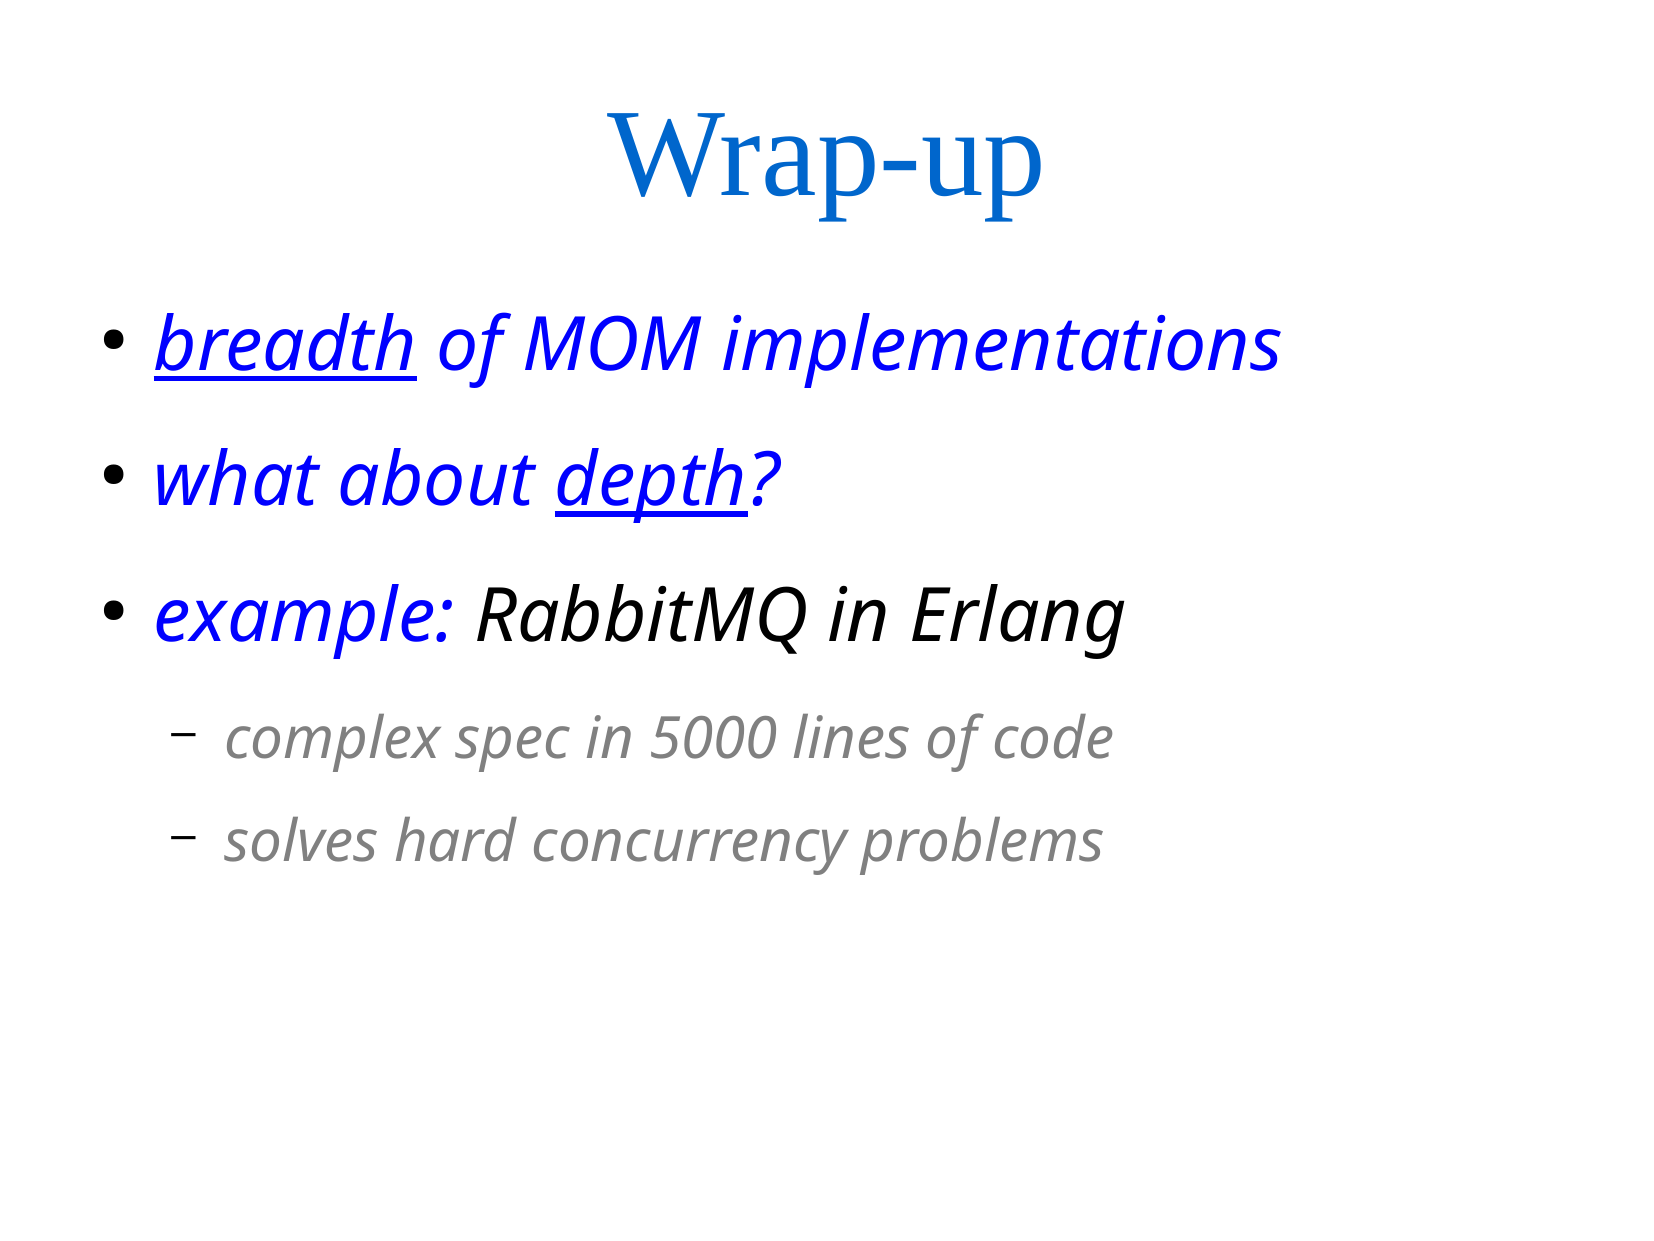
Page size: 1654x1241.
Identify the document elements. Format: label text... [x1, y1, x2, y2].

title Wrap-up [82, 49, 1571, 257]
list breadth of MOM implementations what about depth? example: RabbitMQ in Erlang complex spec in 5000 lines of code solves hard concurrency problems [82, 290, 1538, 1111]
